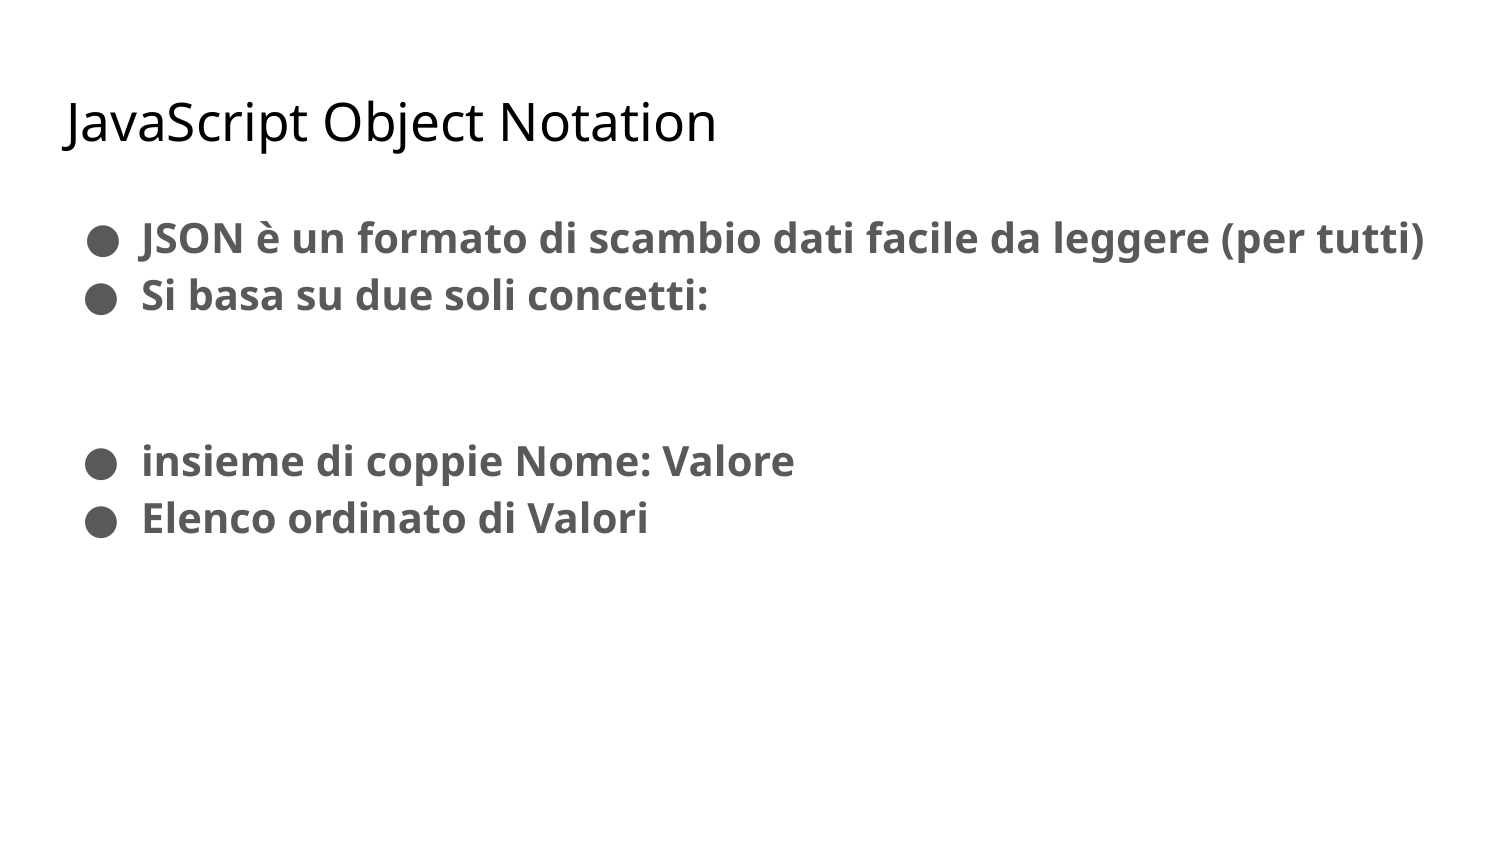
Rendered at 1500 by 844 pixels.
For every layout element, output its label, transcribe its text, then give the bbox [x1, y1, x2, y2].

title JavaScript Object Notation [51, 72, 1449, 167]
list JSON è un formato di scambio dati facile da leggere (per tutti) Si basa su due soli concetti: insieme di coppie Nome: Valore Elenco ordinato di Valori [51, 189, 1449, 750]
